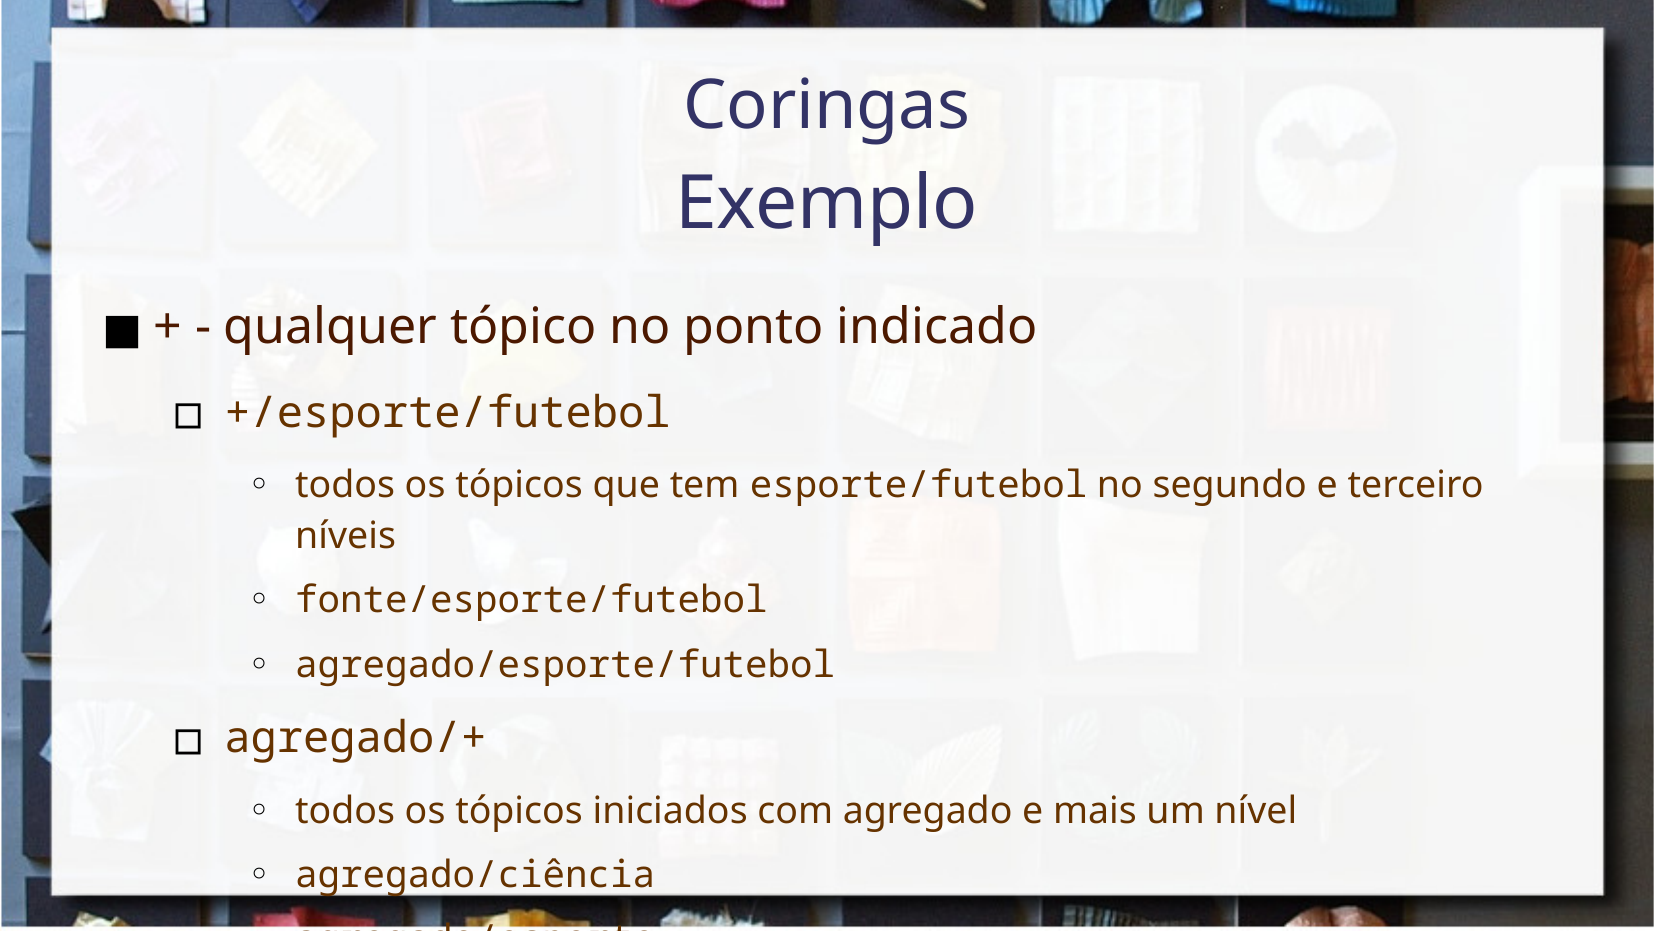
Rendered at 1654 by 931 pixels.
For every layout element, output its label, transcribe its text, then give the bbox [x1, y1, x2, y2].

title Coringas Exemplo [82, 49, 1571, 257]
picture [0, 0, 1654, 931]
list + - qualquer tópico no ponto indicado +/esporte/futebol todos os tópicos que tem esporte/futebol no segundo e terceiro níveis fonte/esporte/futebol agregado/esporte/futebol agregado/+ todos os tópicos iniciados com agregado e mais um nível agregado/ciência agregado/esporte [82, 290, 1571, 931]
